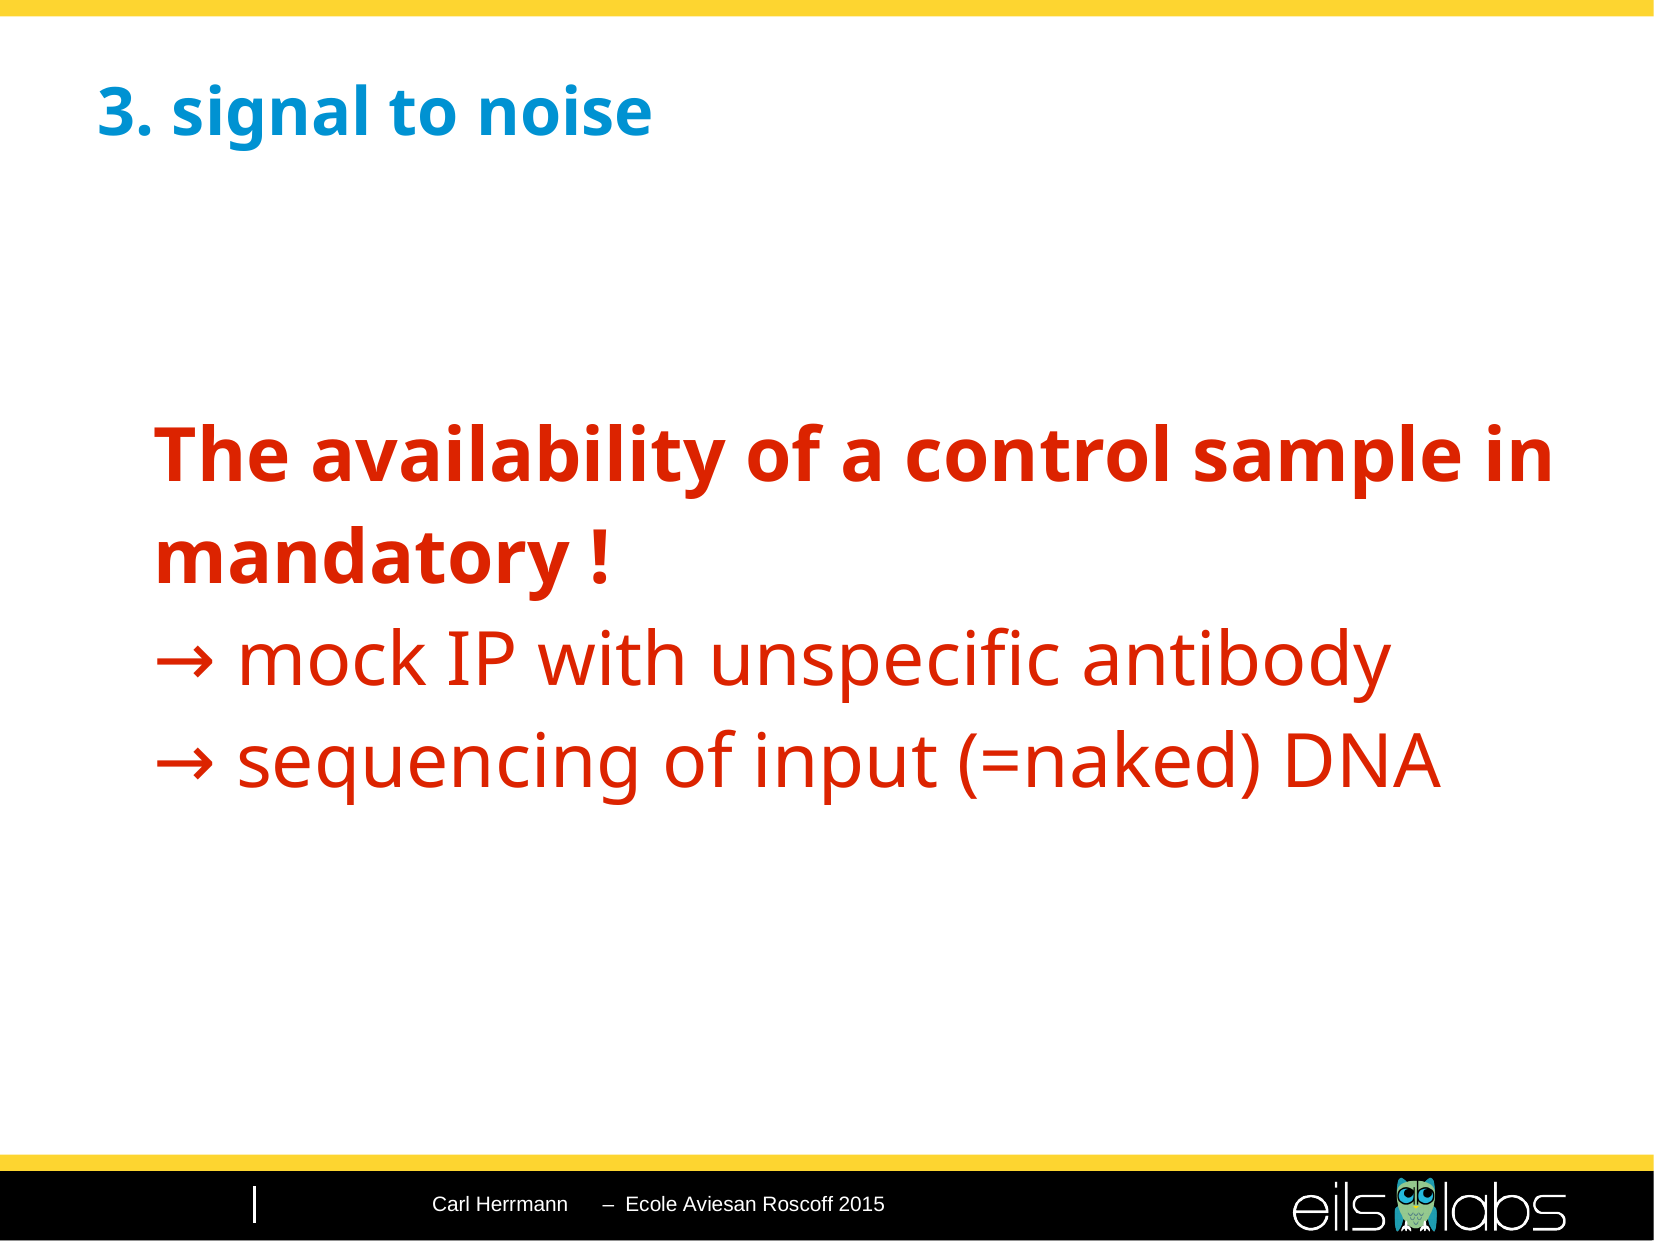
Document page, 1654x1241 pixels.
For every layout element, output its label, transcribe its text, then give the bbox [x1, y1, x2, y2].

picture [1292, 1177, 1566, 1232]
text_box The availability of a control sample in mandatory ! → mock IP with unspecific antibody → sequencing of input (=naked) DNA [139, 393, 1574, 818]
title 3. signal to noise [82, 61, 1571, 168]
